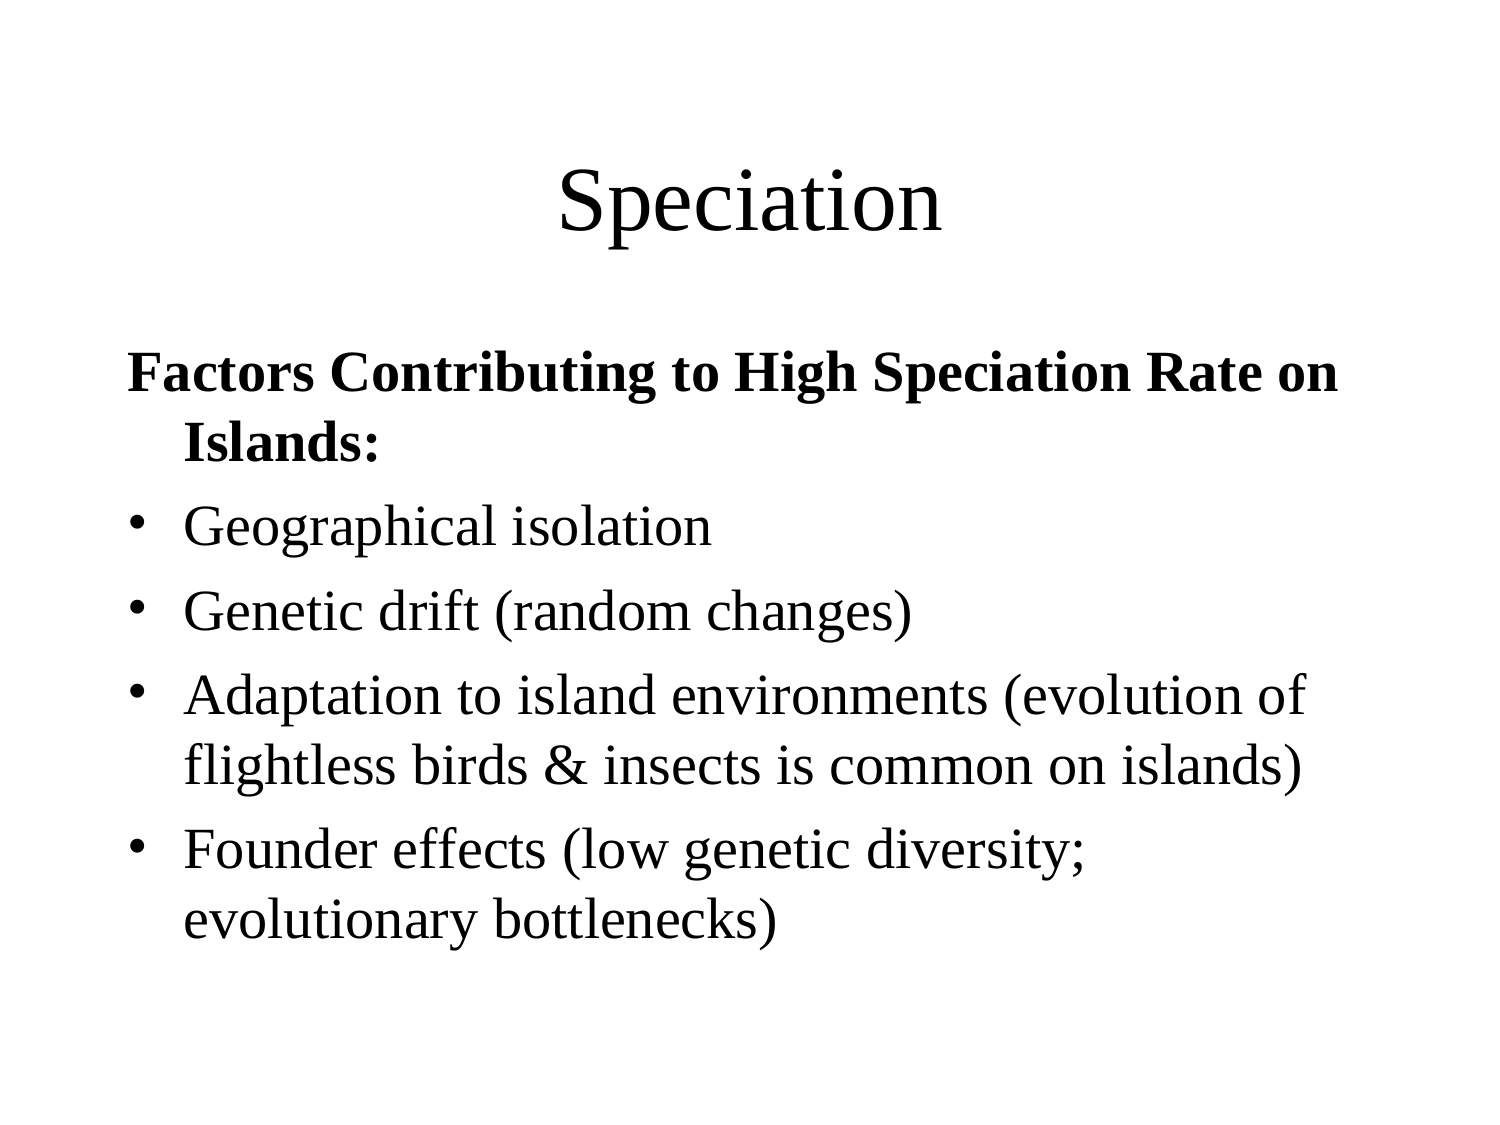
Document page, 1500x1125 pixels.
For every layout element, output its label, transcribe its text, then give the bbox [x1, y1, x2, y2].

title Speciation [112, 99, 1388, 288]
list Factors Contributing to High Speciation Rate on Islands: Geographical isolation Genetic drift (random changes) Adaptation to island environments (evolution of flightless birds & insects is common on islands) Founder effects (low genetic diversity; evolutionary bottlenecks) [112, 324, 1388, 1001]
